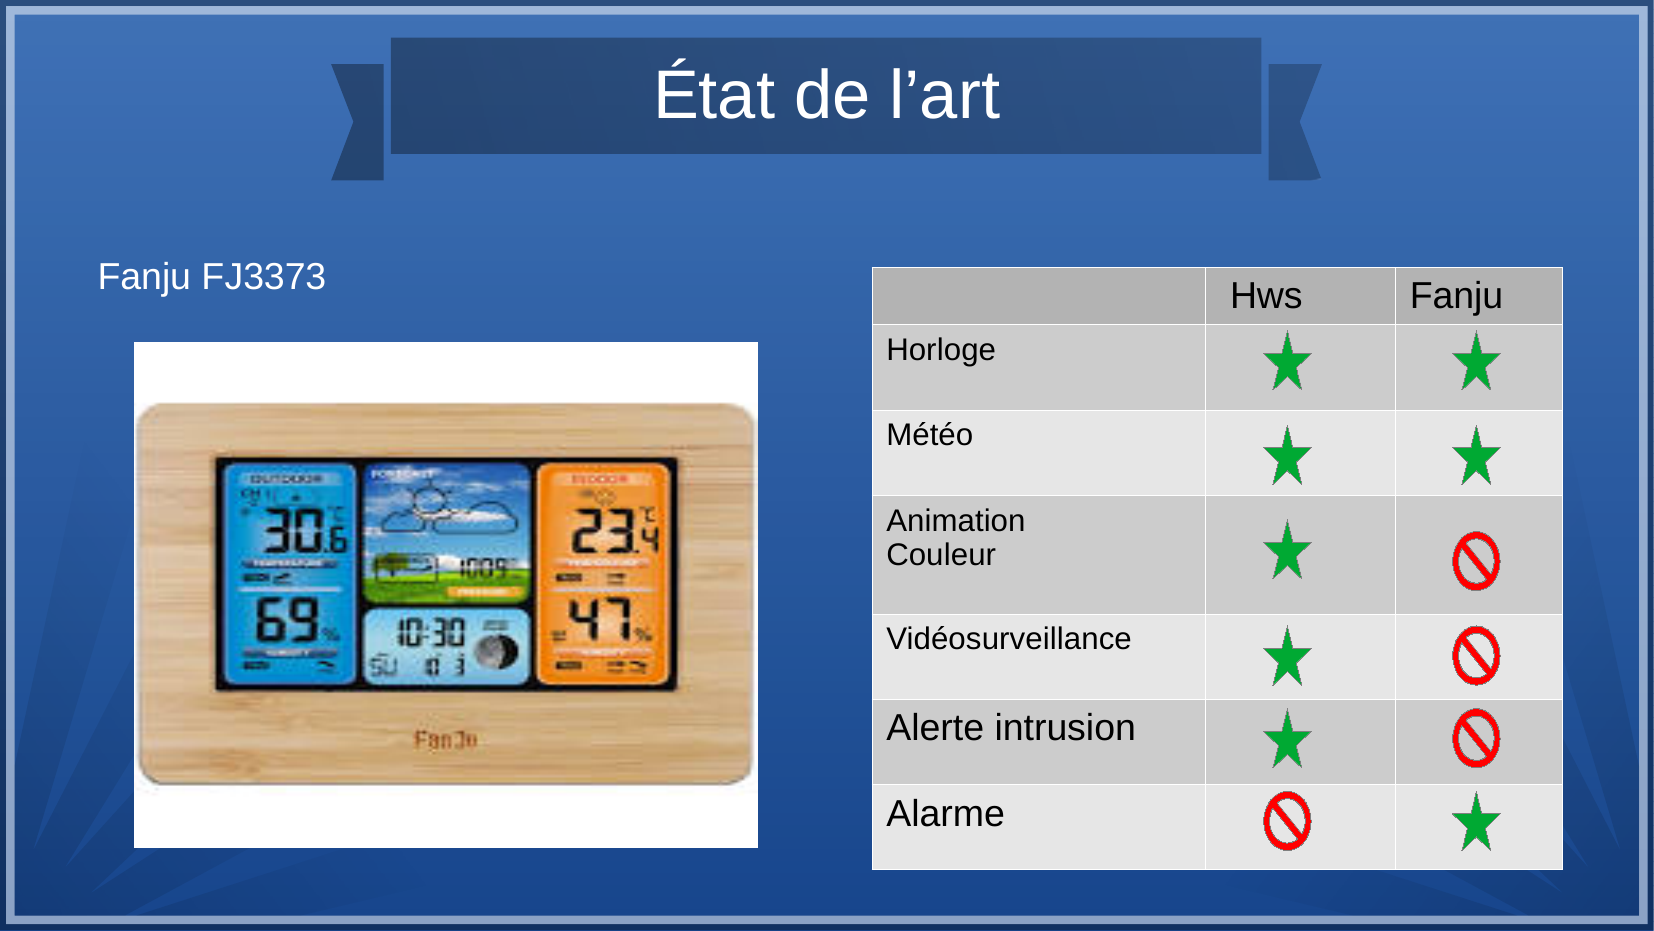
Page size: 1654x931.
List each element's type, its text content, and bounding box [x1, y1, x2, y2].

text_box [1452, 791, 1501, 851]
table_cell Alerte intrusion [873, 700, 1205, 784]
text_box [1452, 330, 1501, 390]
table_cell Alarme [873, 785, 1205, 869]
table_cell [1206, 325, 1395, 410]
table_cell [1206, 411, 1395, 495]
table_cell [1206, 615, 1395, 699]
table_cell [1396, 615, 1562, 699]
text_box [1263, 330, 1312, 390]
table_cell Météo [873, 411, 1205, 495]
text_box [1452, 708, 1501, 768]
table_cell [1396, 411, 1562, 495]
text_box Fanju FJ3373 [82, 248, 662, 305]
text_box [1452, 625, 1501, 686]
text_box [1452, 531, 1501, 591]
title État de l’art [389, 35, 1264, 154]
text_box [1452, 425, 1501, 485]
table_cell [1396, 496, 1562, 614]
table_cell [1396, 785, 1562, 869]
table_cell Vidéosurveillance [873, 615, 1205, 699]
text_box [1263, 625, 1312, 686]
table_cell [1396, 700, 1562, 784]
table_cell [1206, 700, 1395, 784]
table_cell Horloge [873, 325, 1205, 410]
text_box [1263, 519, 1312, 579]
table_header [873, 268, 1205, 324]
text_box [1263, 791, 1312, 851]
table_cell [1206, 785, 1395, 869]
text_box [1263, 425, 1312, 485]
table_header Fanju [1396, 268, 1562, 324]
picture [134, 342, 758, 848]
table_cell [1396, 325, 1562, 410]
table_cell Animation Couleur [873, 496, 1205, 614]
table_cell [1206, 496, 1395, 614]
text_box [1263, 708, 1312, 768]
table_header Hws [1206, 268, 1395, 324]
